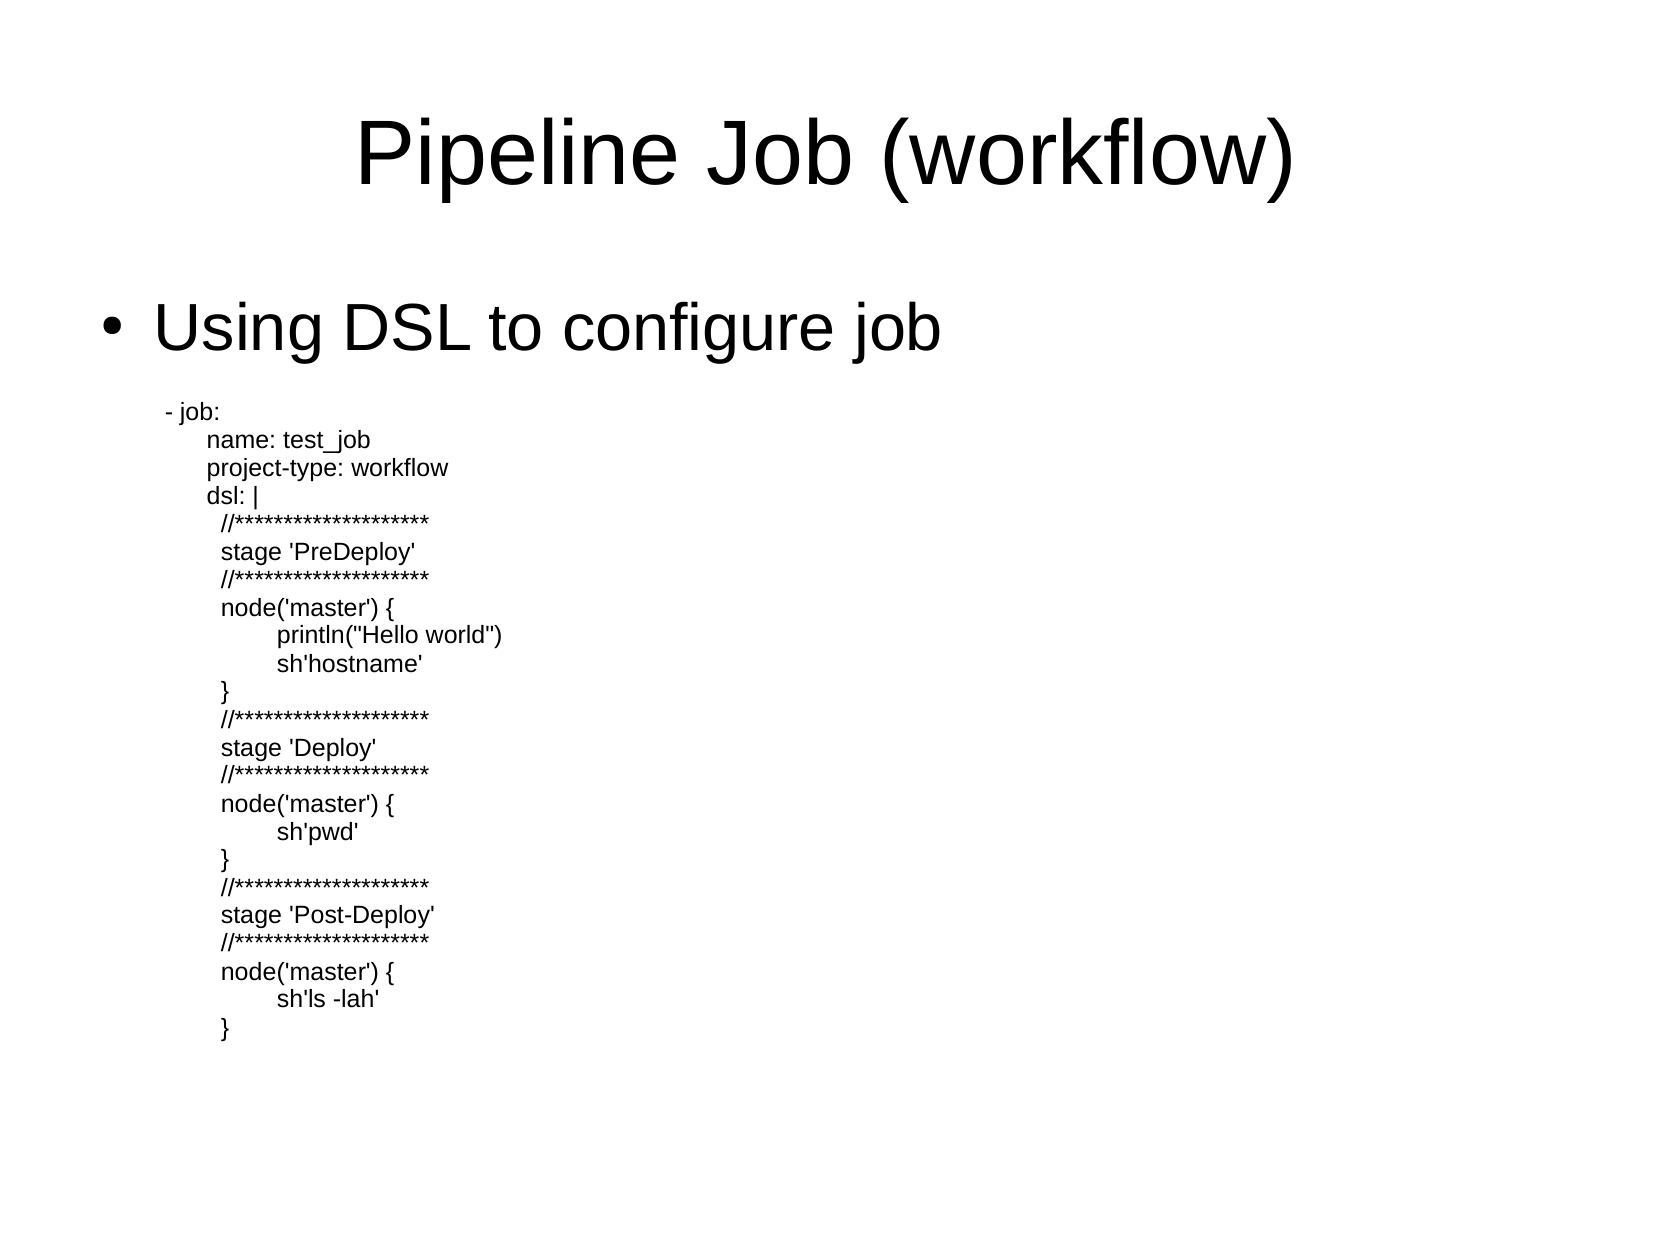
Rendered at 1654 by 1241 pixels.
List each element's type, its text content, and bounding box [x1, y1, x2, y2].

list Using DSL to configure job [82, 290, 1571, 1010]
text_box - job: name: test_job project-type: workflow dsl: | //******************** stage 'PreDeploy' //******************** node('master') { println("Hello world") sh'hostname' } //******************** stage 'Deploy' //******************** node('master') { sh'pwd' } //******************** stage 'Post-Deploy' //******************** node('master') { sh'ls -lah' } [150, 390, 686, 1188]
title Pipeline Job (workflow) [82, 49, 1571, 257]
